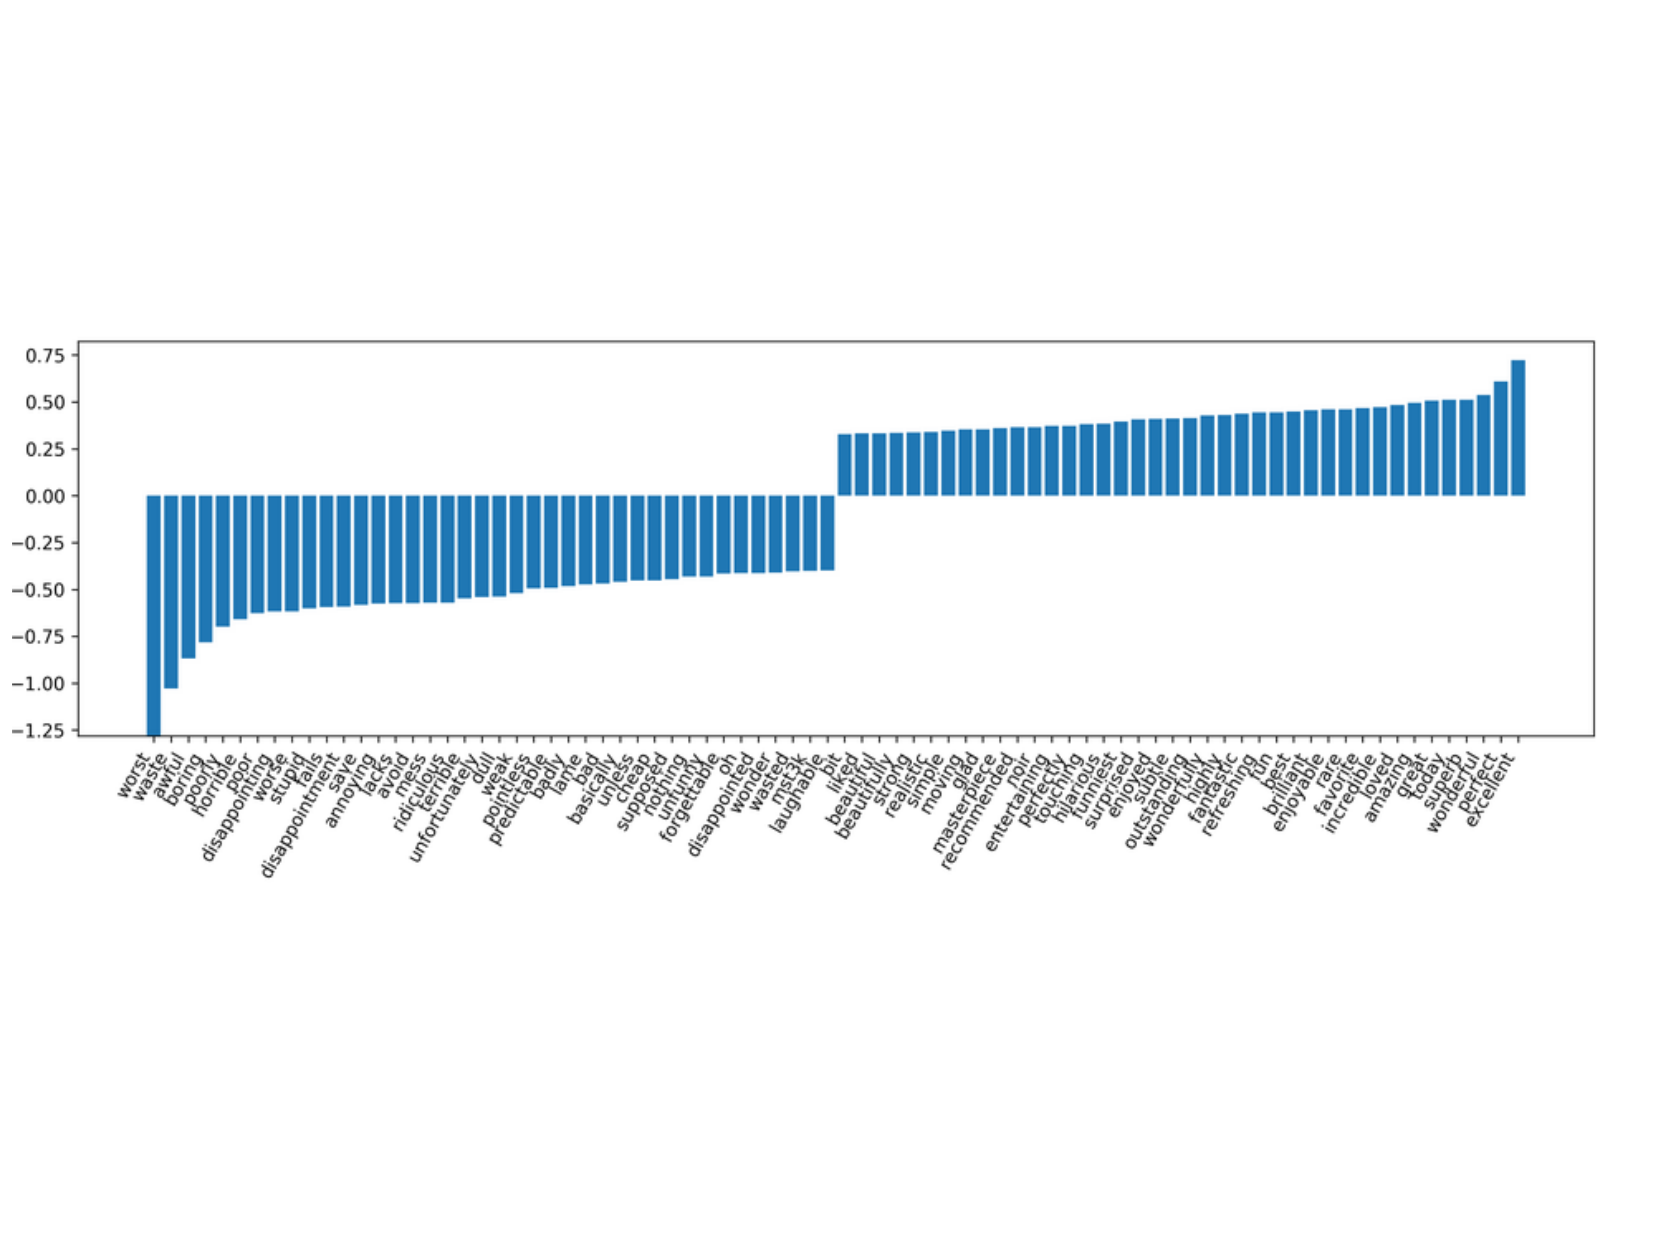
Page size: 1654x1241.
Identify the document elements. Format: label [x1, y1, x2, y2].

picture [12, 329, 1636, 906]
